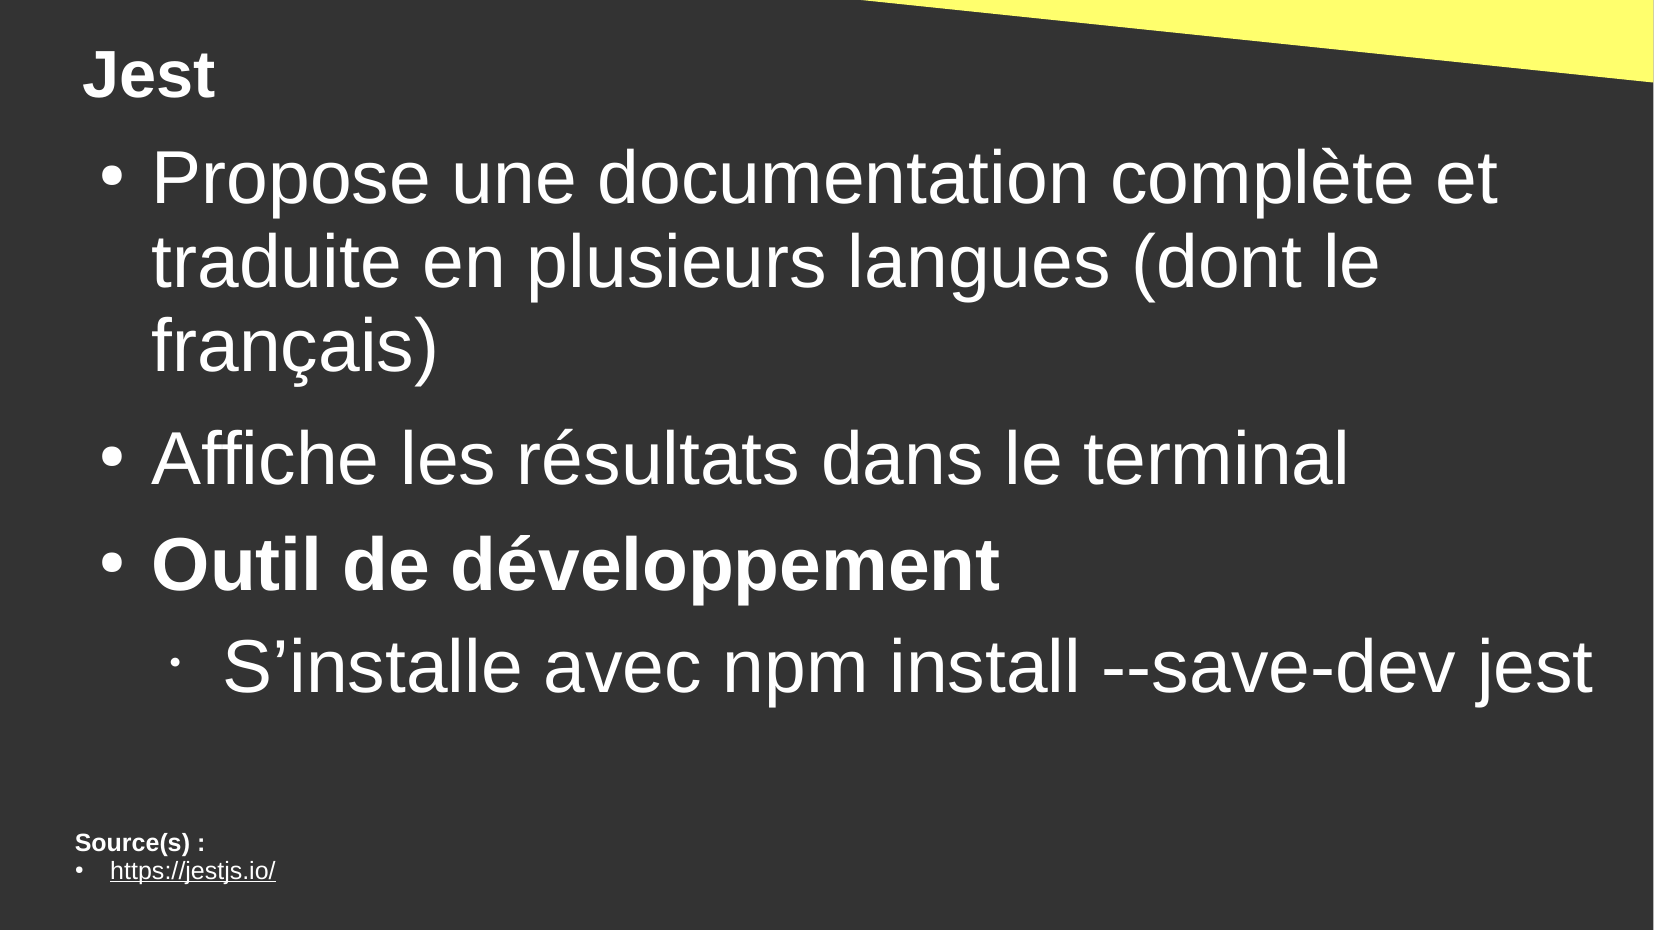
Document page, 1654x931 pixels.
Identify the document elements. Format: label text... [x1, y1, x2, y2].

title Jest [82, 37, 1571, 114]
text_box [861, 0, 1654, 83]
text_box Source(s) : https://jestjs.io/ [59, 821, 426, 906]
list Propose une documentation complète et traduite en plusieurs langues (dont le français) Affiche les résultats dans le terminal Outil de développement S’installe avec npm install --save-dev jest [80, 135, 1619, 756]
